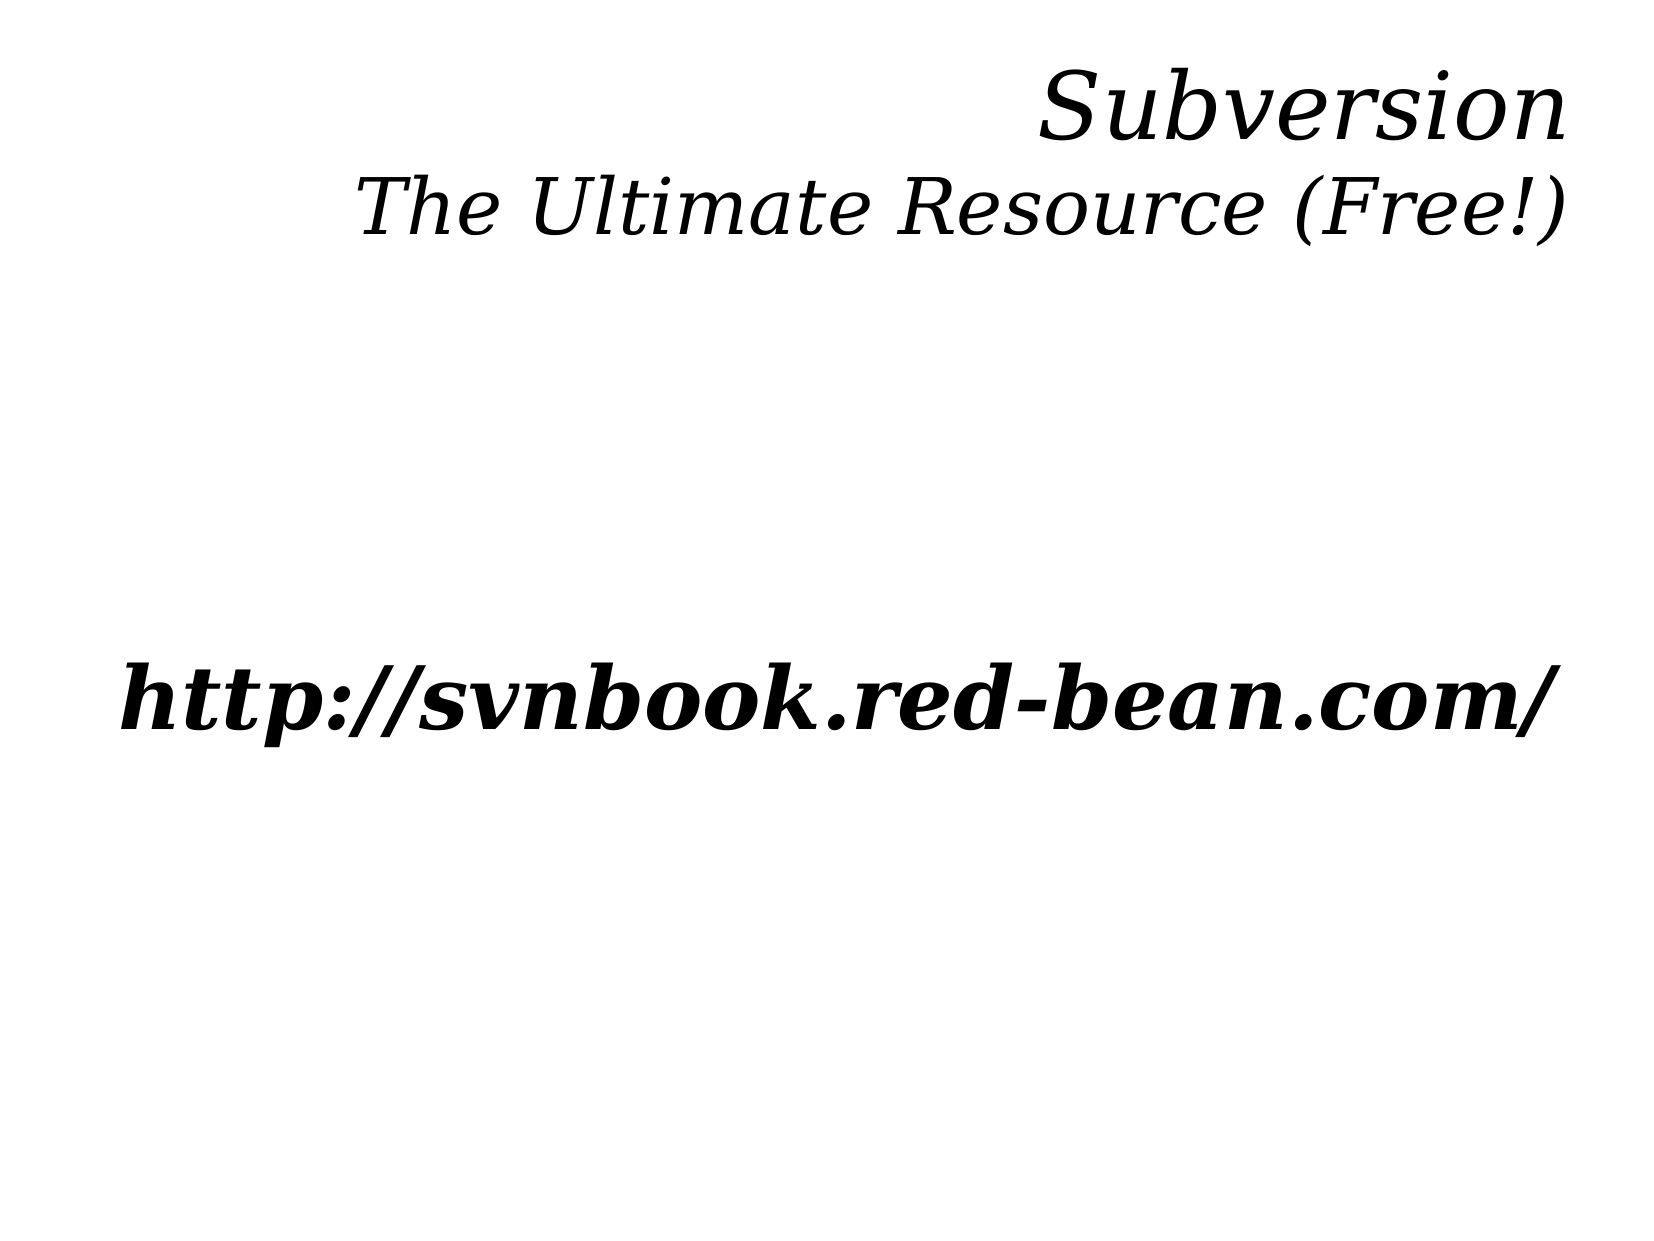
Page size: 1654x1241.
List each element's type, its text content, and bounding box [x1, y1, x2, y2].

title Subversion The Ultimate Resource (Free!) [82, 52, 1571, 254]
subtitle http://svnbook.red-bean.com/ [82, 297, 1571, 1101]
